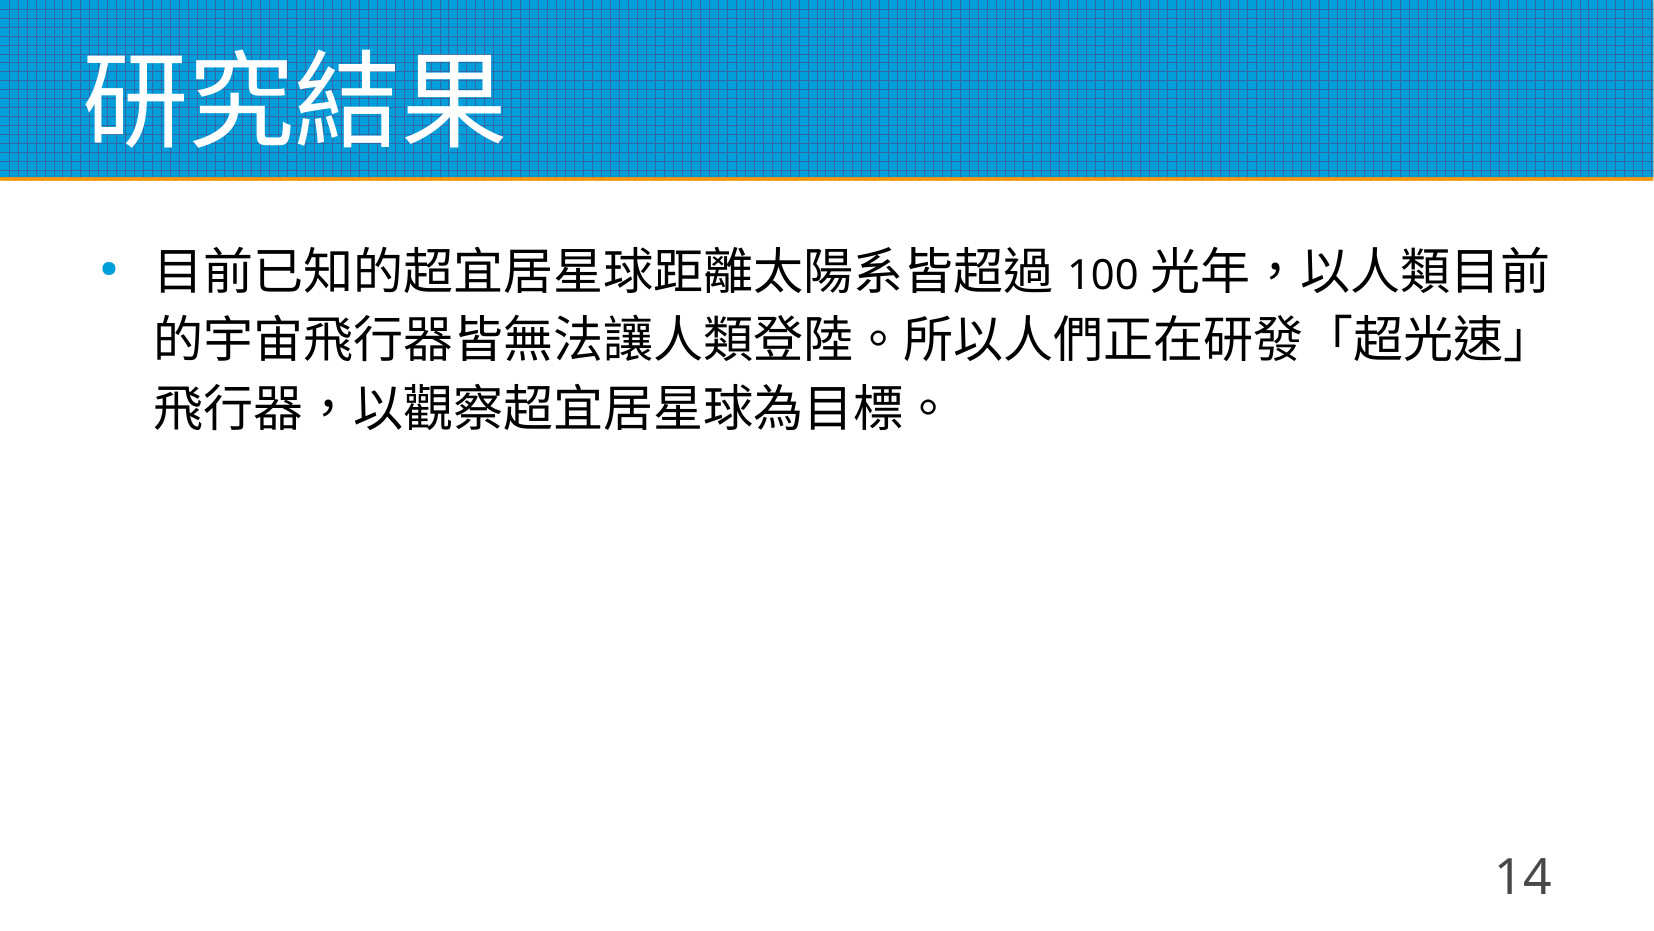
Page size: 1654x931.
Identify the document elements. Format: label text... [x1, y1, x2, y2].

title 研究結果 [82, 14, 1571, 171]
list 目前已知的超宜居星球距離太陽系皆超過100光年，以人類目前的宇宙飛行器皆無法讓人類登陸。所以人們正在研發「超光速」飛行器，以觀察超宜居星球為目標。 [82, 236, 1563, 811]
